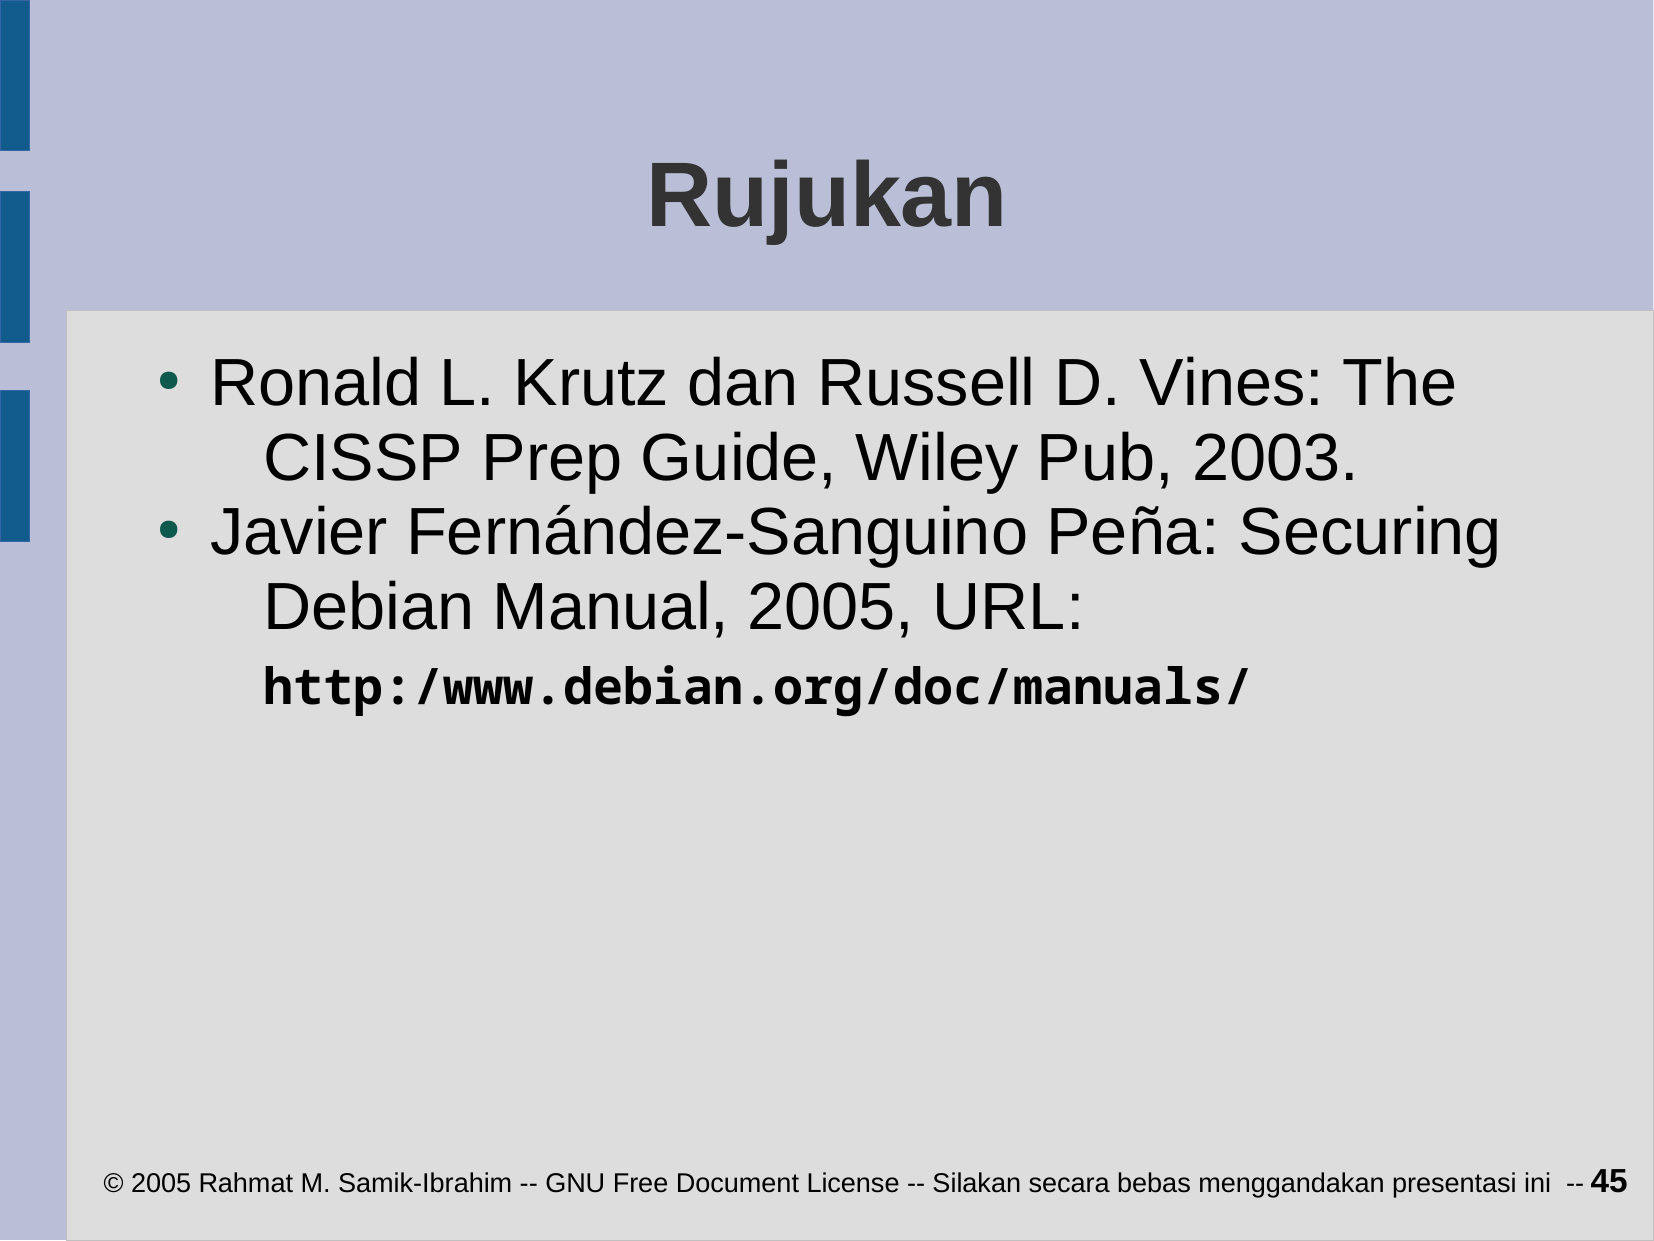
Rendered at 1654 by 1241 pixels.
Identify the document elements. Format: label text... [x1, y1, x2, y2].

list Ronald L. Krutz dan Russell D. Vines: The CISSP Prep Guide, Wiley Pub, 2003. Javier Fernández-Sanguino Peña: Securing Debian Manual, 2005, URL: http:/www.debian.org/doc/manuals/ [121, 344, 1534, 1127]
title Rujukan [121, 91, 1534, 299]
